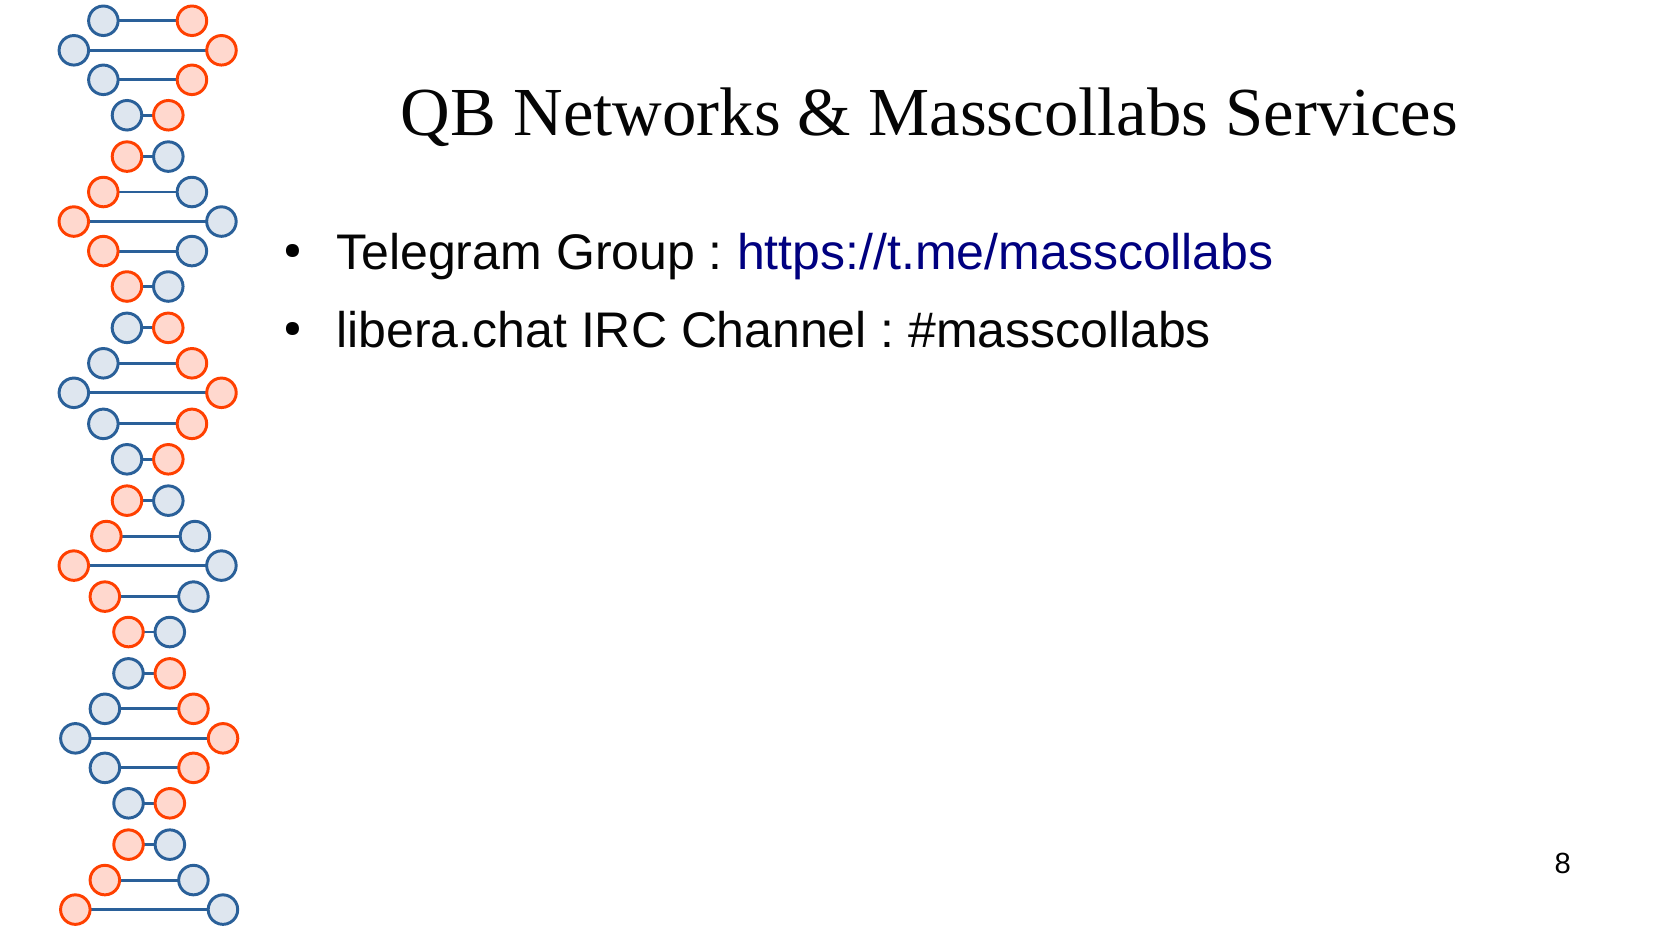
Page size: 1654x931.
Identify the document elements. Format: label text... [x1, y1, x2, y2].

title QB Networks & Masscollabs Services [265, 35, 1595, 189]
list Telegram Group : https://t.me/masscollabs libera.chat IRC Channel : #masscollabs [265, 224, 1595, 764]
